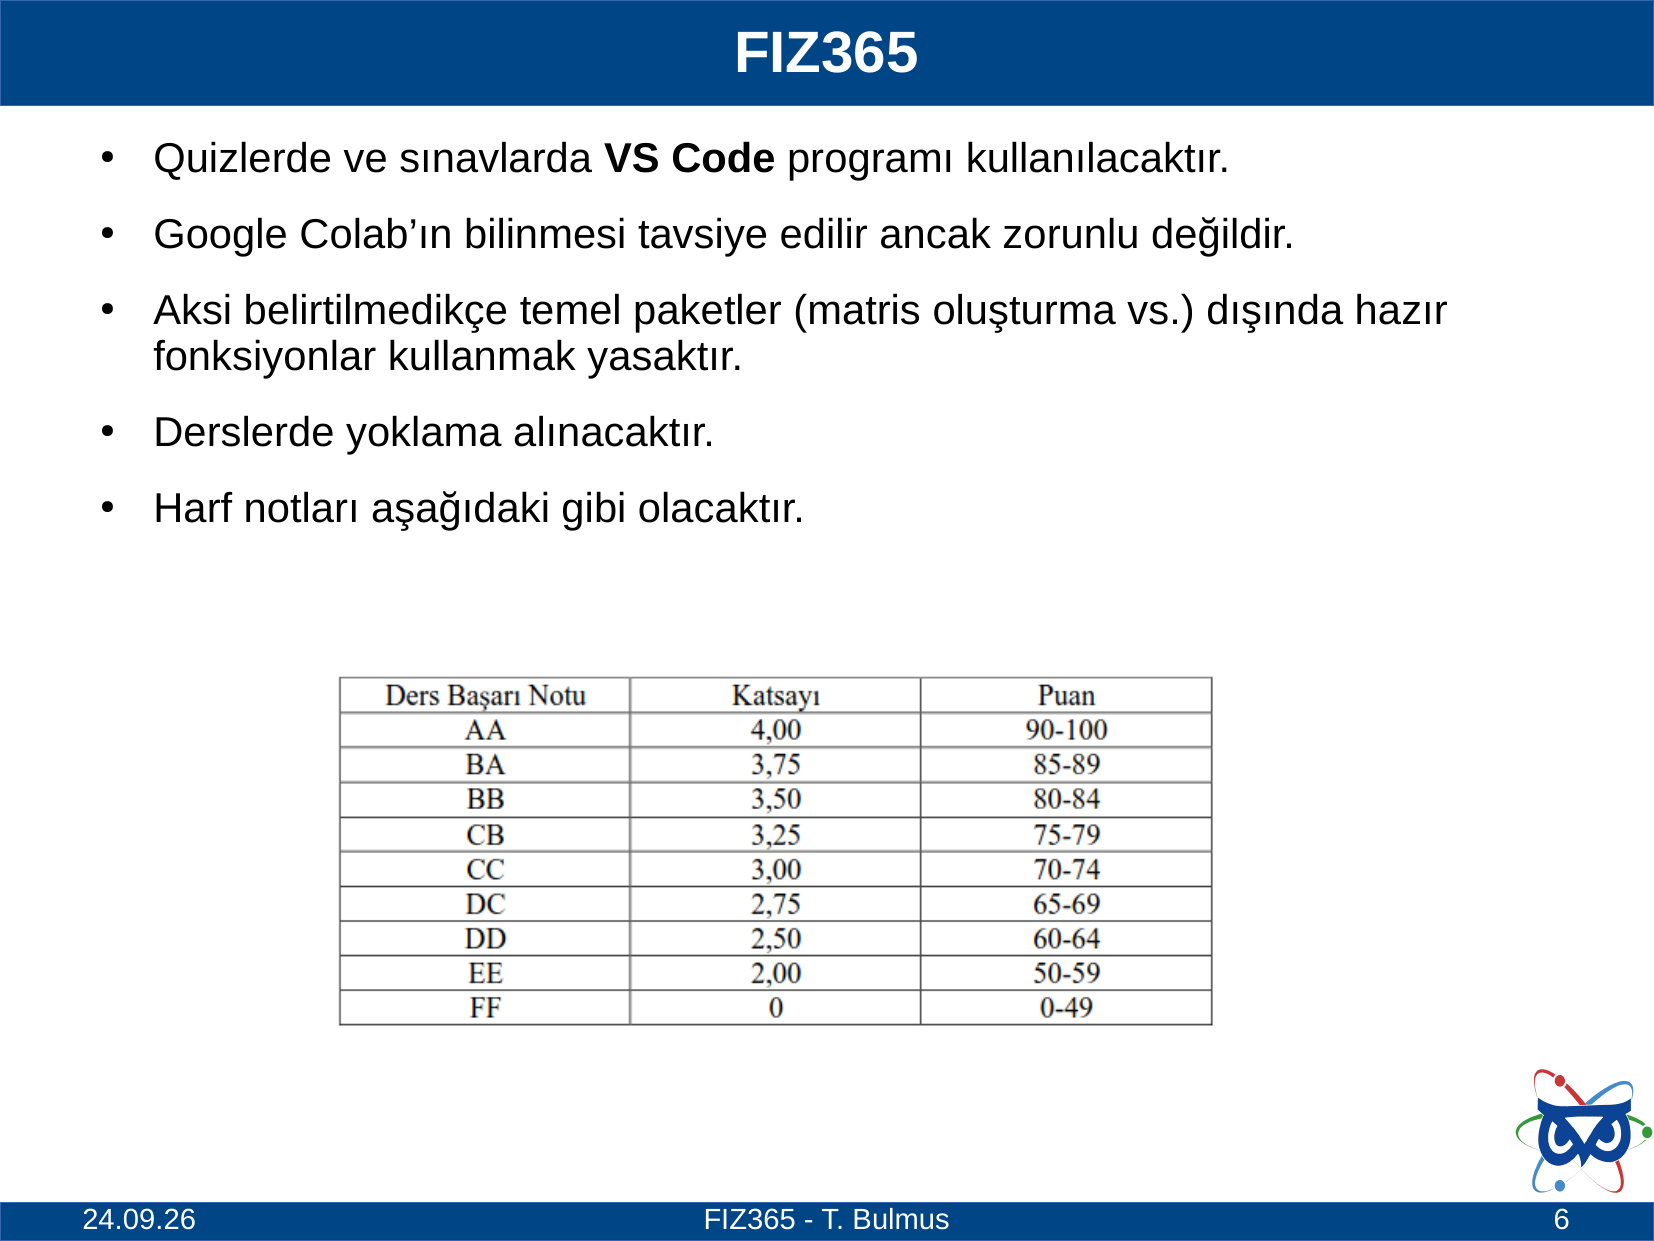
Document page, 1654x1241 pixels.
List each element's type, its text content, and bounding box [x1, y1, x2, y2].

title FIZ365 [0, 0, 1653, 106]
picture [338, 674, 1216, 1032]
picture [1514, 1061, 1653, 1201]
list Quizlerde ve sınavlarda VS Code programı kullanılacaktır. Google Colab’ın bilinmesi tavsiye edilir ancak zorunlu değildir. Aksi belirtilmedikçe temel paketler (matris oluşturma vs.) dışında hazır fonksiyonlar kullanmak yasaktır. Derslerde yoklama alınacaktır. Harf notları aşağıdaki gibi olacaktır. [82, 134, 1571, 855]
